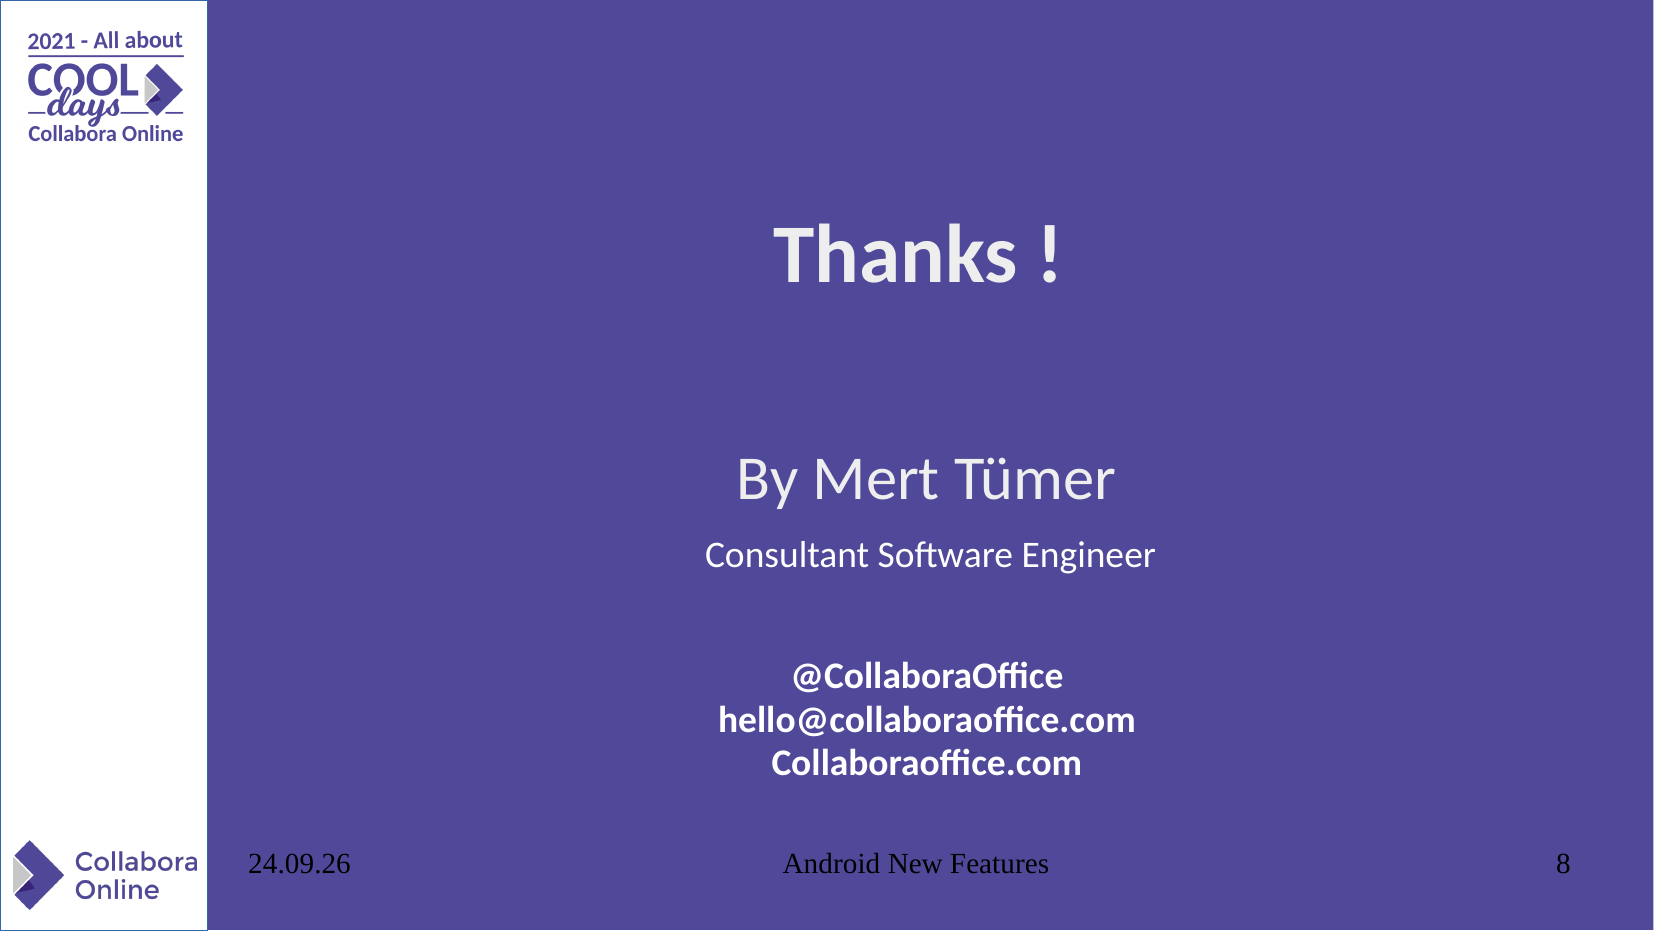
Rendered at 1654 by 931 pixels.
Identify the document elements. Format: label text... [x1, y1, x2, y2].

picture [16, 20, 197, 154]
text_box Thanks ! [432, 212, 1405, 311]
text_box By Mert Tümer [582, 444, 1271, 543]
text_box Consultant Software Engineer [643, 532, 1219, 606]
text_box @CollaboraOffice hello@collaboraoffice.com Collaboraoffice.com [570, 652, 1285, 793]
picture [13, 840, 197, 910]
